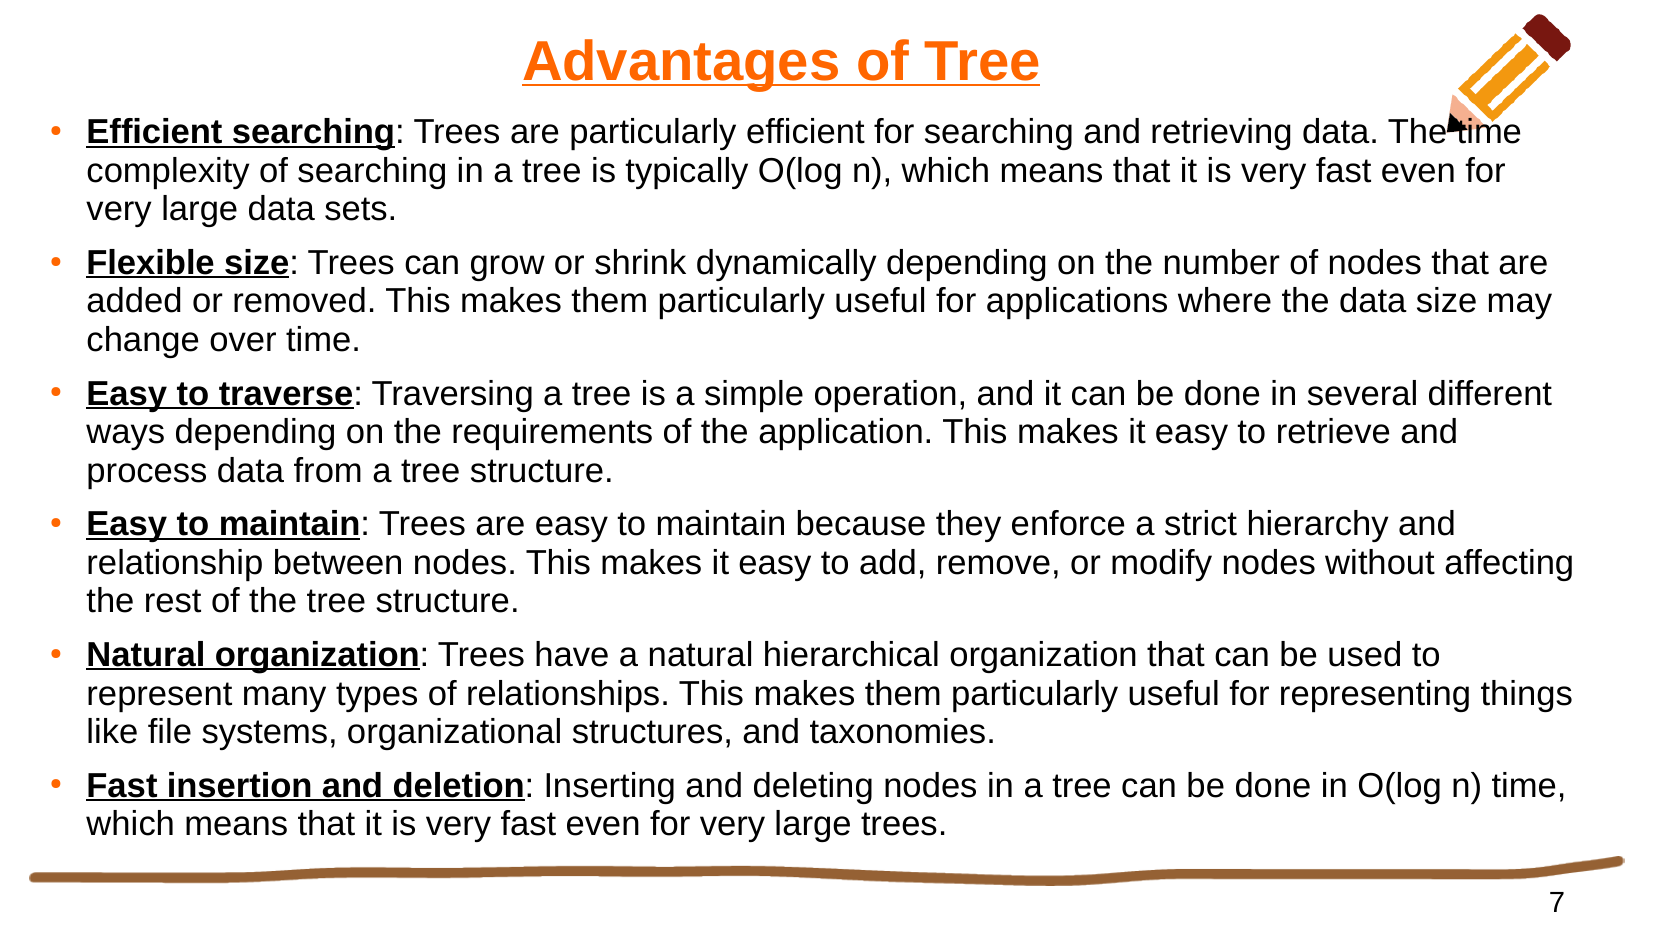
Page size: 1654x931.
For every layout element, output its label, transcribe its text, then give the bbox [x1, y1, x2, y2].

list Efficient searching: Trees are particularly efficient for searching and retrieving data. The time complexity of searching in a tree is typically O(log n), which means that it is very fast even for very large data sets. Flexible size: Trees can grow or shrink dynamically depending on the number of nodes that are added or removed. This makes them particularly useful for applications where the data size may change over time. Easy to traverse: Traversing a tree is a simple operation, and it can be done in several different ways depending on the requirements of the application. This makes it easy to retrieve and process data from a tree structure. Easy to maintain: Trees are easy to maintain because they enforce a strict hierarchy and relationship between nodes. This makes it easy to add, remove, or modify nodes without affecting the rest of the tree structure. Natural organization: Trees have a natural hierarchical organization that can be used to represent many types of relationships. This makes them particularly useful for representing things like file systems, organizational structures, and taxonomies. Fast insertion and deletion: Inserting and deleting nodes in a tree can be done in O(log n) time, which means that it is very fast even for very large trees. [37, 112, 1576, 857]
picture [1446, 14, 1571, 112]
title Advantages of Tree [66, 9, 1426, 112]
picture [29, 856, 1625, 886]
